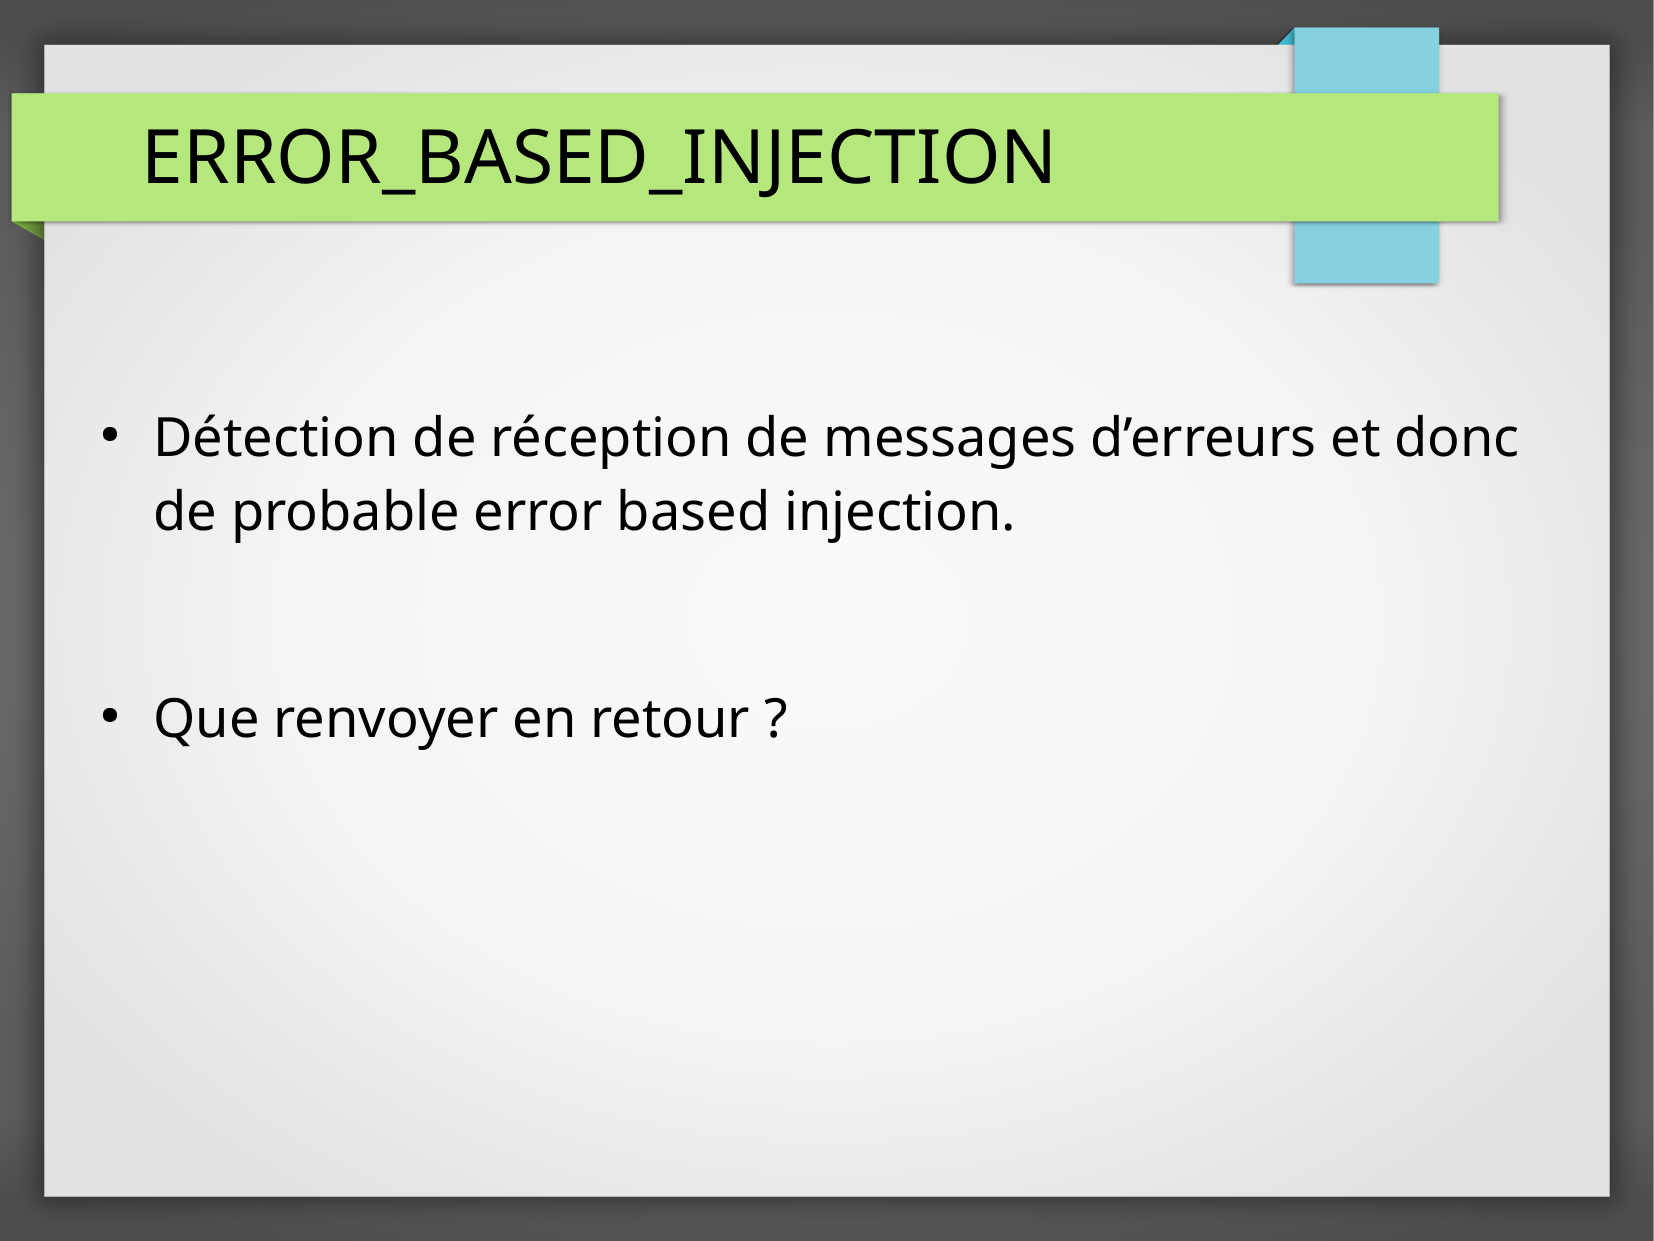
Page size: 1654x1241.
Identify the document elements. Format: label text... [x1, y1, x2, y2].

title ERROR_BASED_INJECTION [141, 47, 1335, 263]
picture [0, 0, 1654, 1241]
list Détection de réception de messages d’erreurs et donc de probable error based injection. Que renvoyer en retour ? [82, 295, 1571, 1015]
